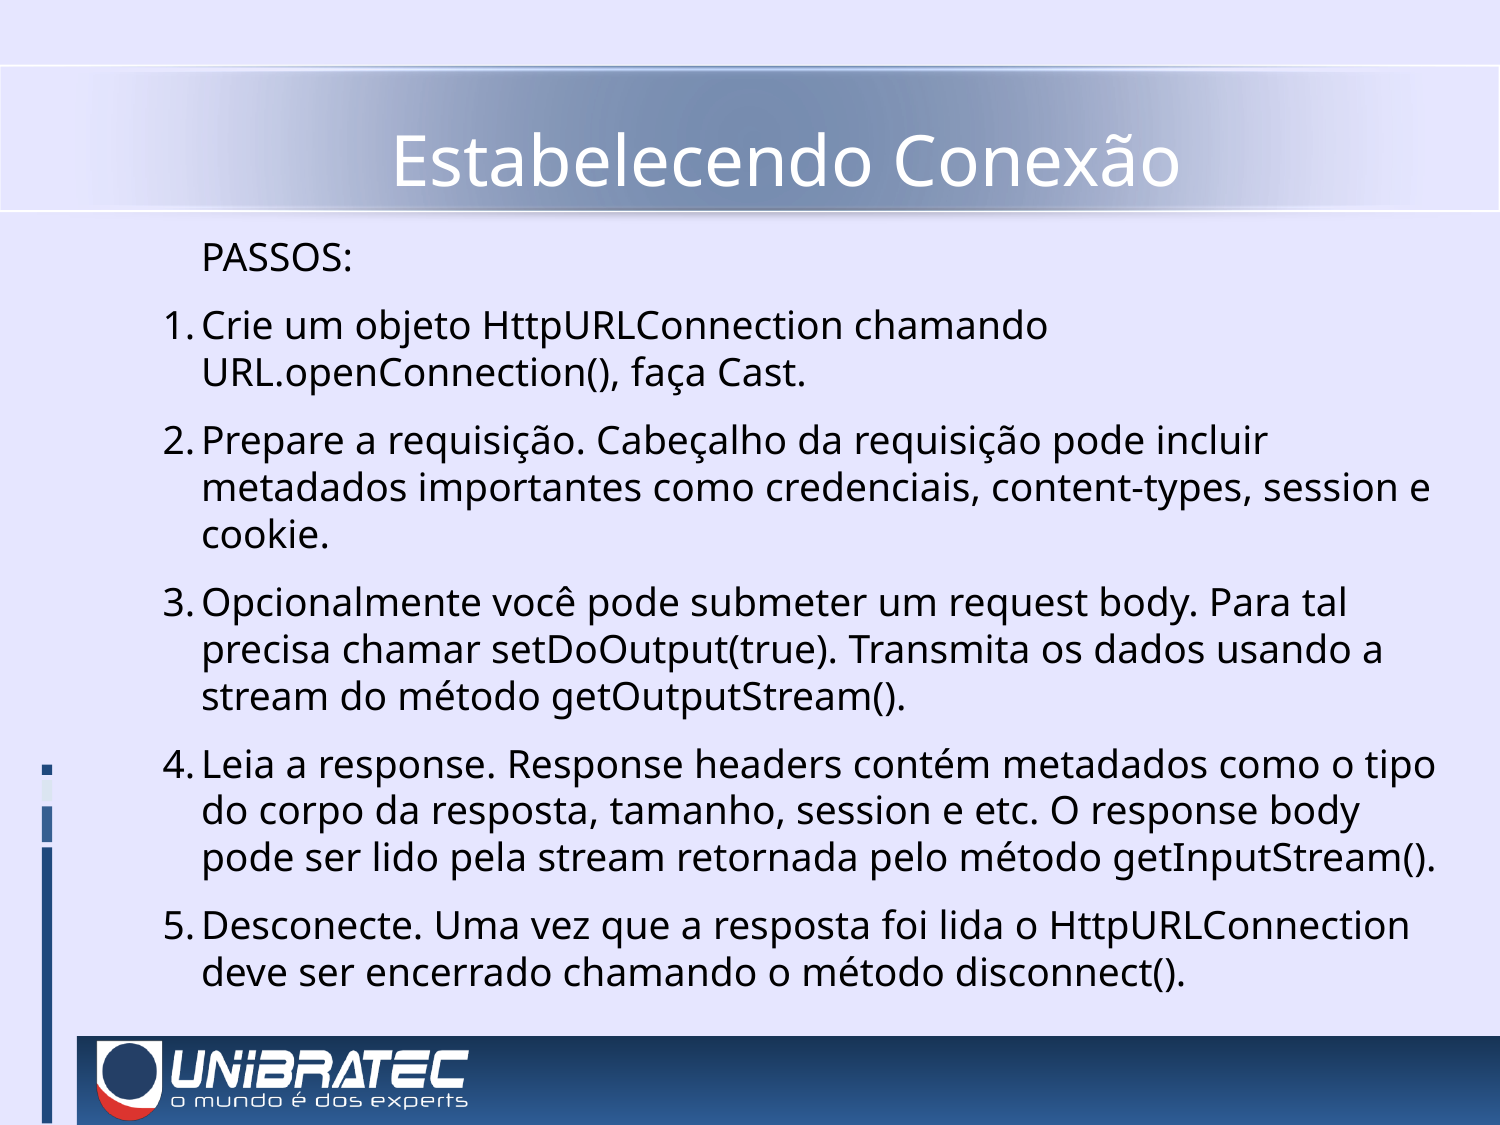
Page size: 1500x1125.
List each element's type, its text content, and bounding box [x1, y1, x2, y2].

list PASSOS: Crie um objeto HttpURLConnection chamando URL.openConnection(), faça Cast. Prepare a requisição. Cabeçalho da requisição pode incluir metadados importantes como credenciais, content-types, session e cookie. Opcionalmente você pode submeter um request body. Para tal precisa chamar setDoOutput(true). Transmita os dados usando a stream do método getOutputStream(). Leia a response. Response headers contém metadados como o tipo do corpo da resposta, tamanho, session e etc. O response body pode ser lido pela stream retornada pelo método getInputStream(). Desconecte. Uma vez que a resposta foi lida o HttpURLConnection deve ser encerrado chamando o método disconnect(). [150, 232, 1441, 1024]
picture [0, 58, 1500, 227]
picture [96, 1040, 469, 1121]
title Estabelecendo Conexão [150, 84, 1424, 232]
